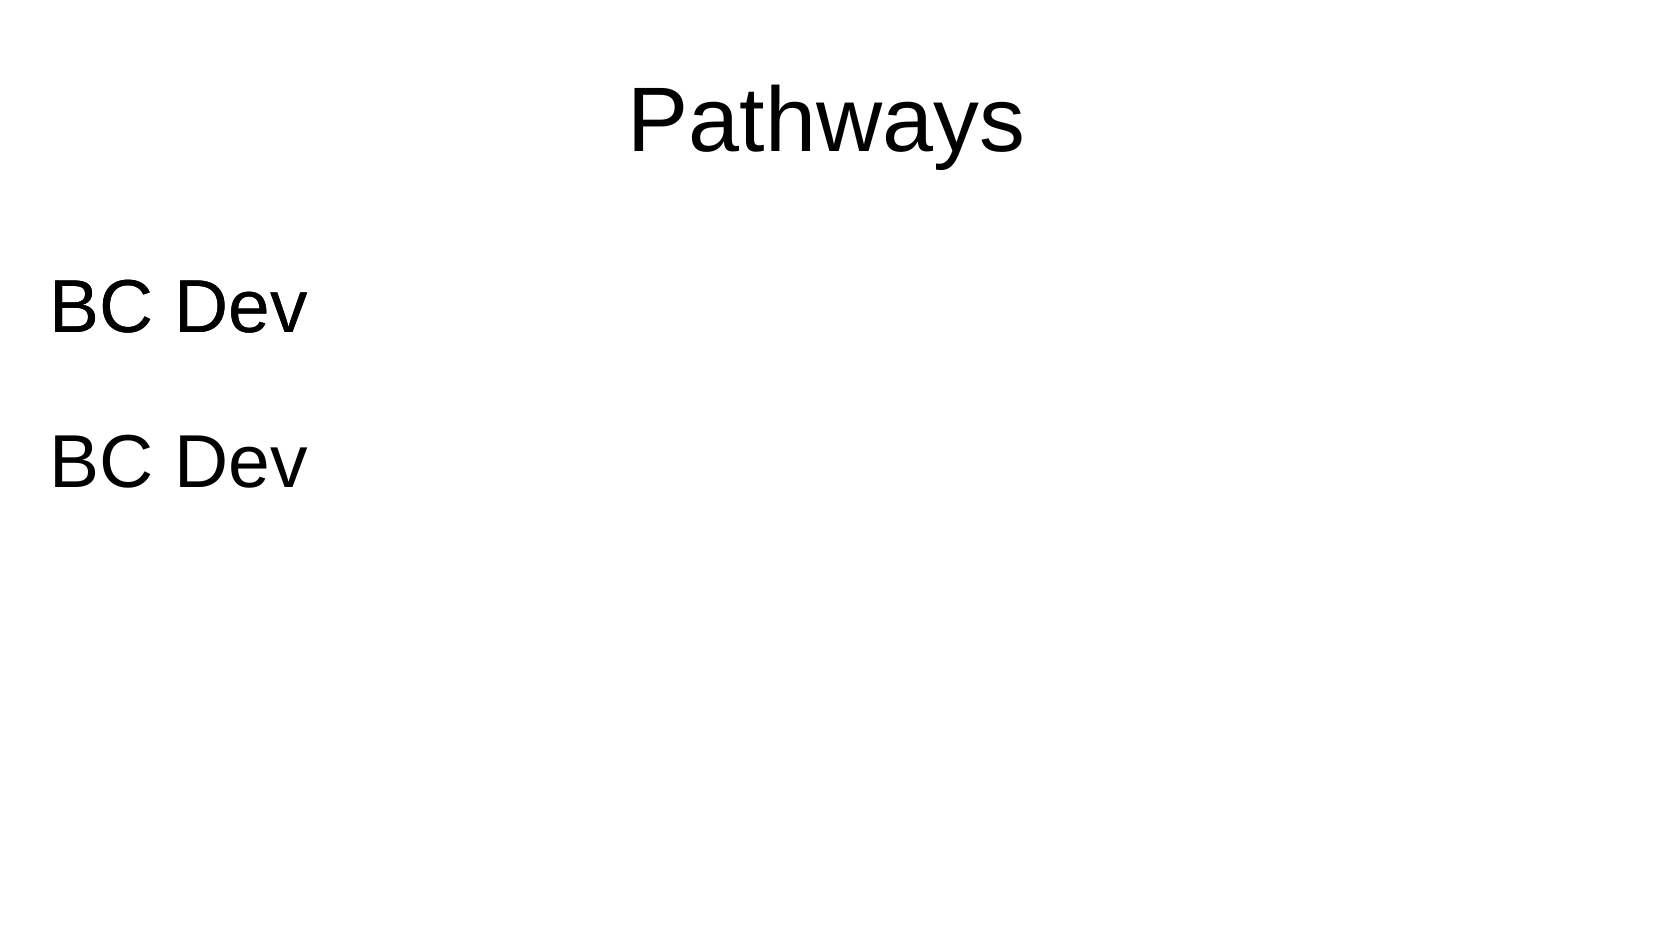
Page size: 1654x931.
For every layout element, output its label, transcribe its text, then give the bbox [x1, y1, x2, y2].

title BC Dev [49, 225, 1538, 380]
title Pathways [82, 37, 1571, 193]
title BC Dev [49, 380, 1538, 536]
